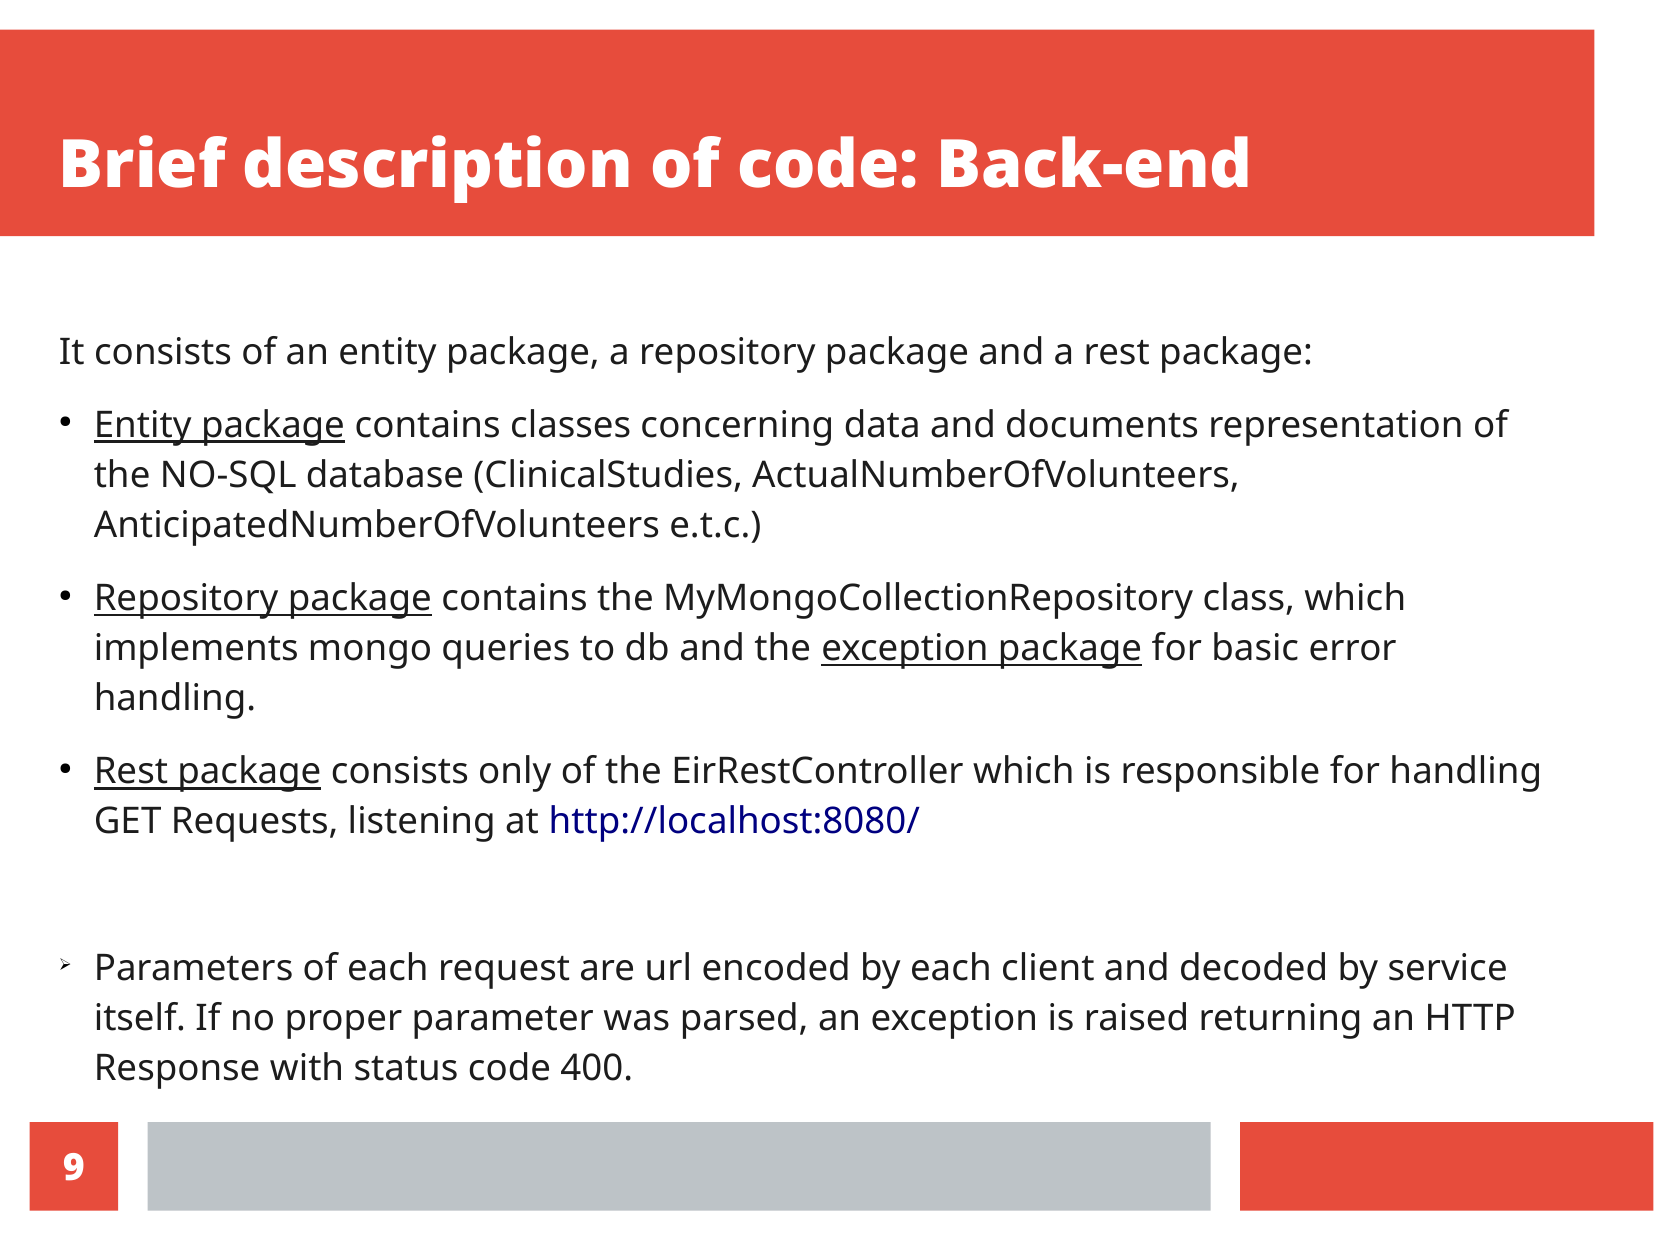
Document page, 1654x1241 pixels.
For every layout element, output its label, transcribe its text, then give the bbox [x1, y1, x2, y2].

list It consists of an entity package, a repository package and a rest package: Entity package contains classes concerning data and documents representation of the NO-SQL database (ClinicalStudies, ActualNumberOfVolunteers, AnticipatedNumberOfVolunteers e.t.c.) Repository package contains the MyMongoCollectionRepository class, which implements mongo queries to db and the exception package for basic error handling. Rest package consists only of the EirRestController which is responsible for handling GET Requests, listening at http://localhost:8080/ Parameters of each request are url encoded by each client and decoded by service itself. If no proper parameter was parsed, an exception is raised returning an HTTP Response with status code 400. [59, 324, 1565, 1093]
title Brief description of code: Back-end [59, 59, 1595, 207]
